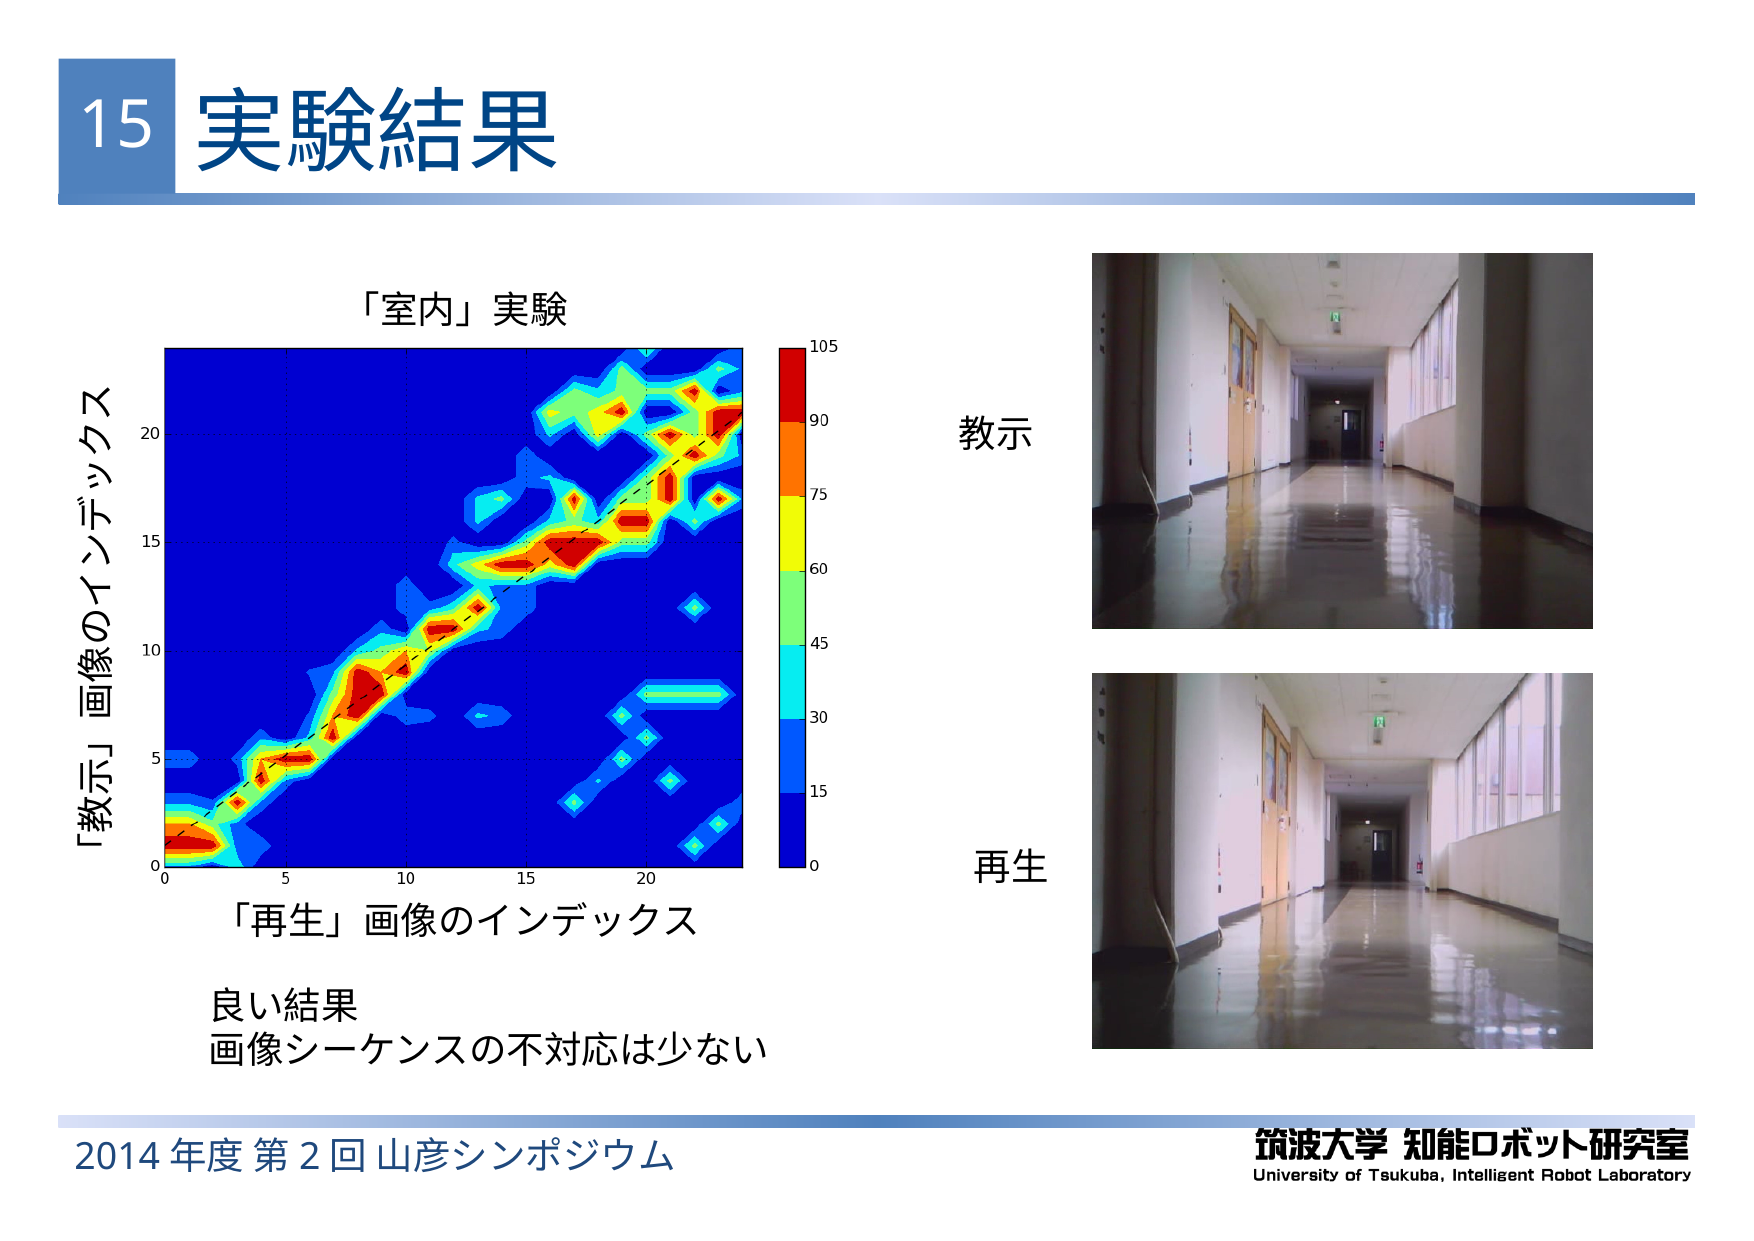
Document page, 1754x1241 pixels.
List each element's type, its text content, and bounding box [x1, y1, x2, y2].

picture [123, 321, 904, 907]
text_box 教示 [943, 404, 1049, 464]
picture [1092, 253, 1593, 629]
picture [1092, 673, 1593, 1049]
text_box 再生 [958, 838, 1064, 898]
text_box 「再生」画像のインデックス [197, 891, 715, 951]
picture [1252, 1127, 1691, 1182]
text_box 良い結果 画像シーケンスの不対応は少ない [193, 977, 786, 1081]
title 実験結果 [193, 61, 1651, 205]
text_box 「教示」画像のインデックス [67, 368, 127, 886]
text_box 「室内」実験 [162, 281, 748, 341]
